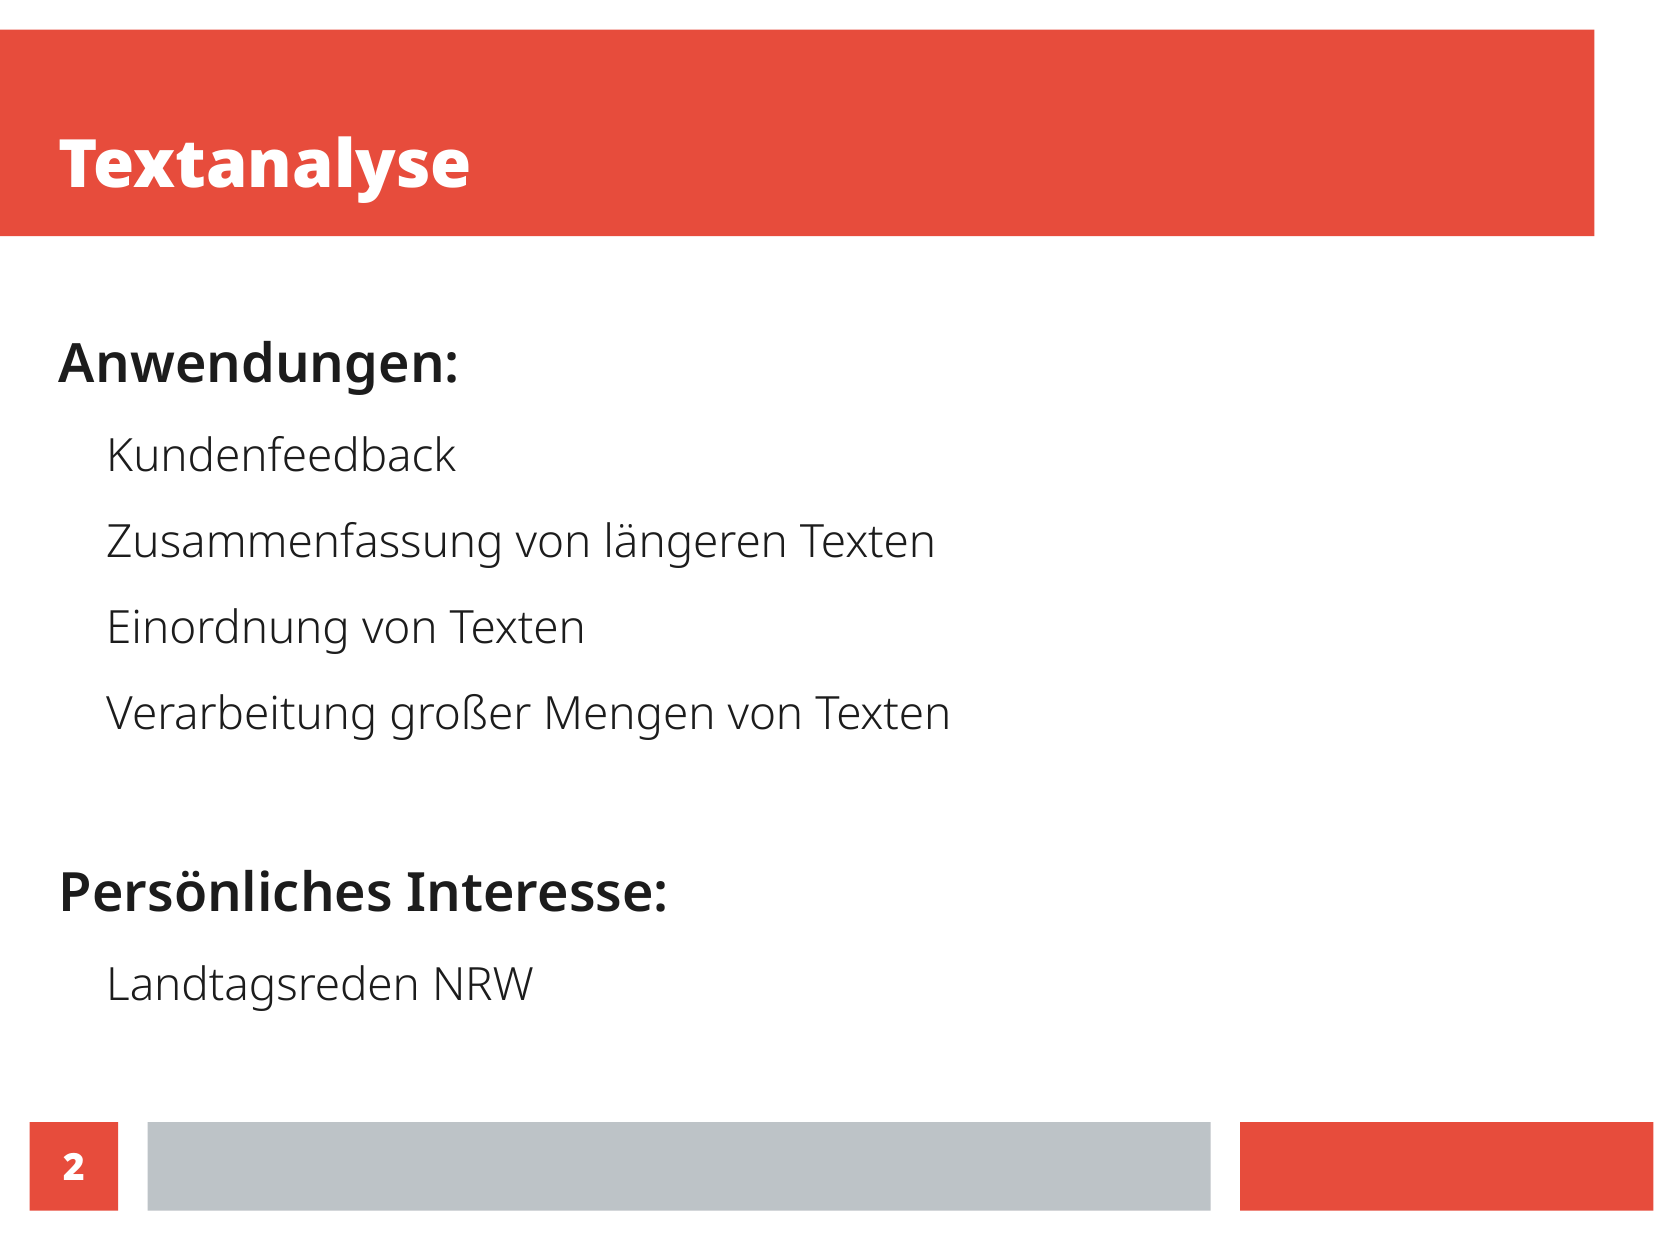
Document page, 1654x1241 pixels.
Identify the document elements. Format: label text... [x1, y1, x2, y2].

list Anwendungen: Kundenfeedback Zusammenfassung von längeren Texten Einordnung von Texten Verarbeitung großer Mengen von Texten Persönliches Interesse: Landtagsreden NRW [59, 324, 1565, 1093]
title Textanalyse [59, 59, 1595, 207]
